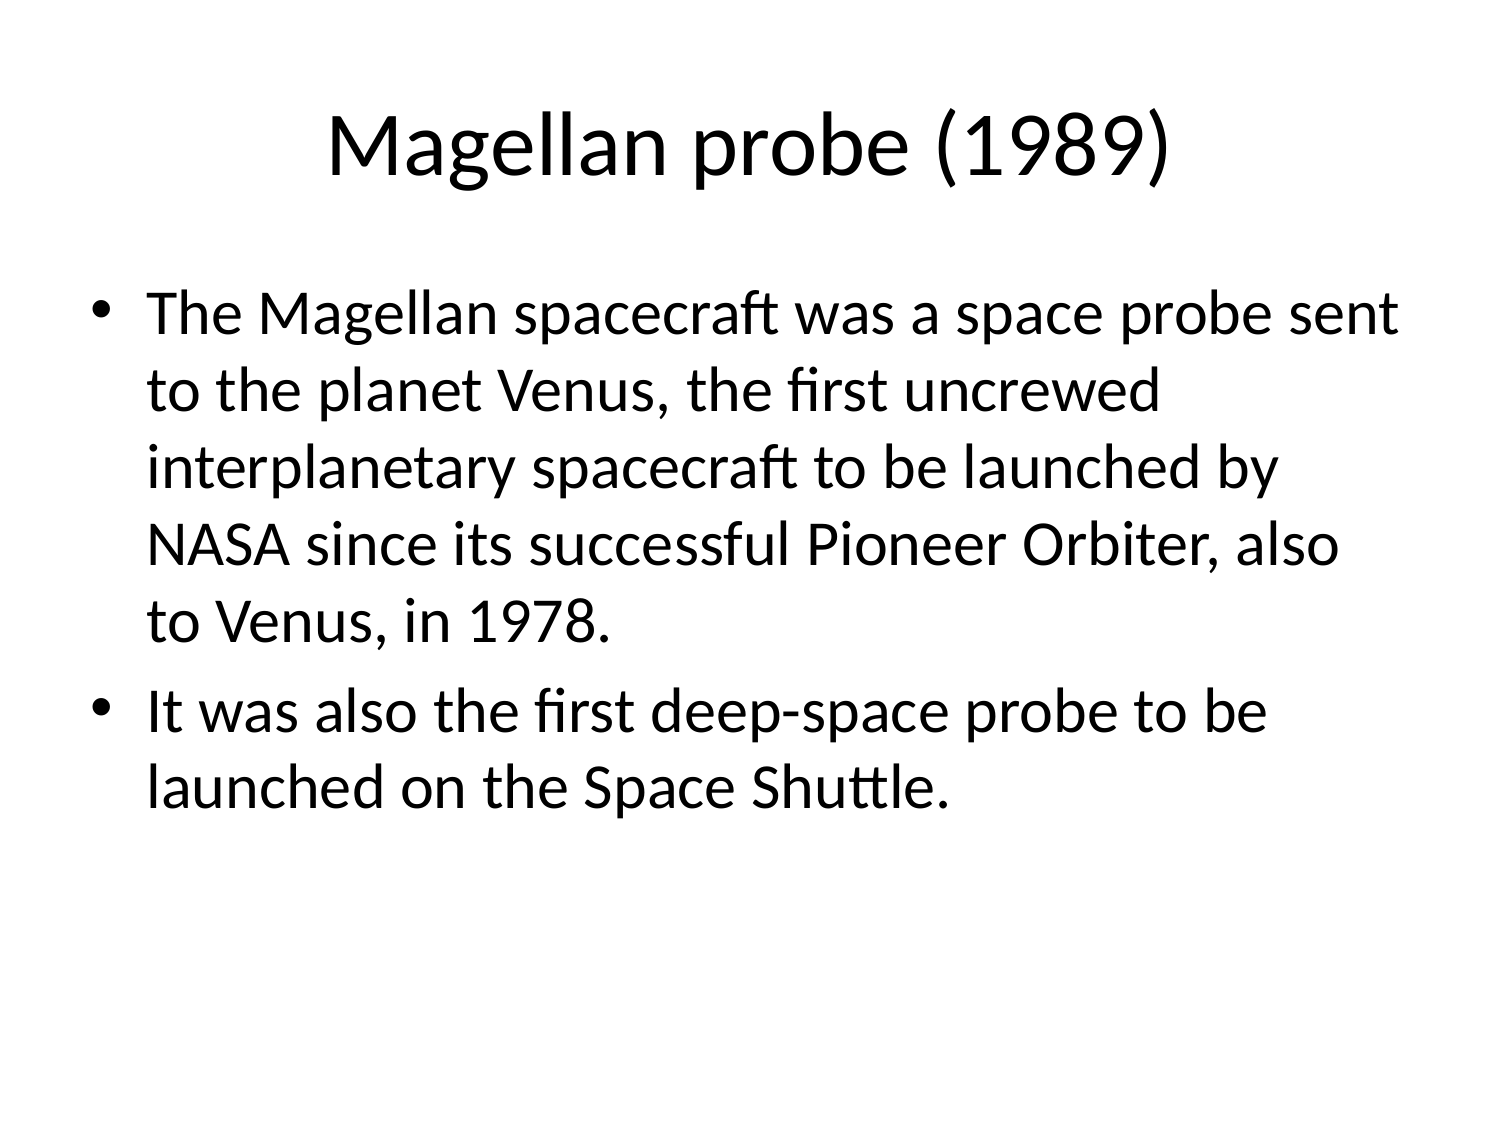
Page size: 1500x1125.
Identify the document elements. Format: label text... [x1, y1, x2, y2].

title Magellan probe (1989) [75, 45, 1425, 233]
list The Magellan spacecraft was a space probe sent to the planet Venus, the first uncrewed interplanetary spacecraft to be launched by NASA since its successful Pioneer Orbiter, also to Venus, in 1978. It was also the first deep-space probe to be launched on the Space Shuttle. [75, 262, 1425, 1005]
